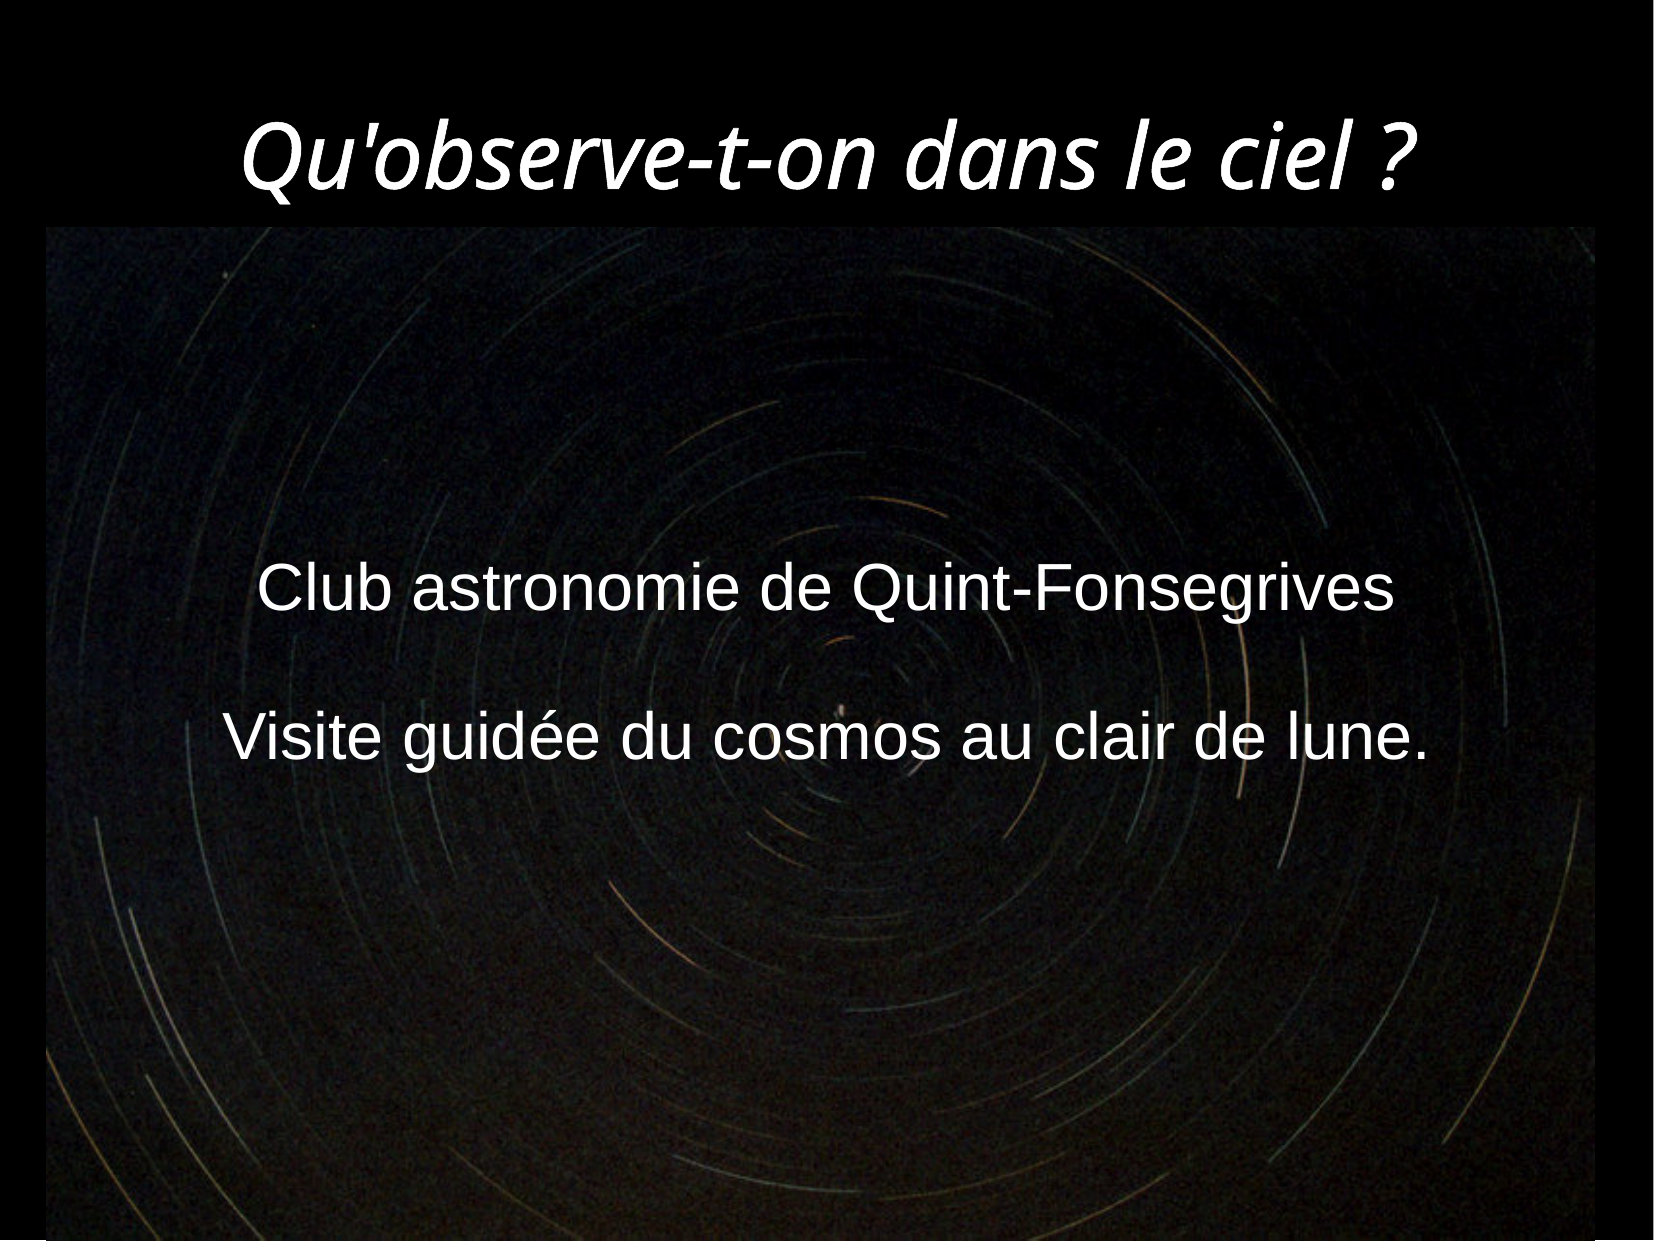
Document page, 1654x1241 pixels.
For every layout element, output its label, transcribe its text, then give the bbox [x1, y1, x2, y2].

title Qu'observe-t-on dans le ciel ? [82, 56, 1571, 250]
subtitle Club astronomie de Quint-Fonsegrives Visite guidée du cosmos au clair de lune. [82, 290, 1571, 1109]
picture [46, 227, 1595, 1241]
